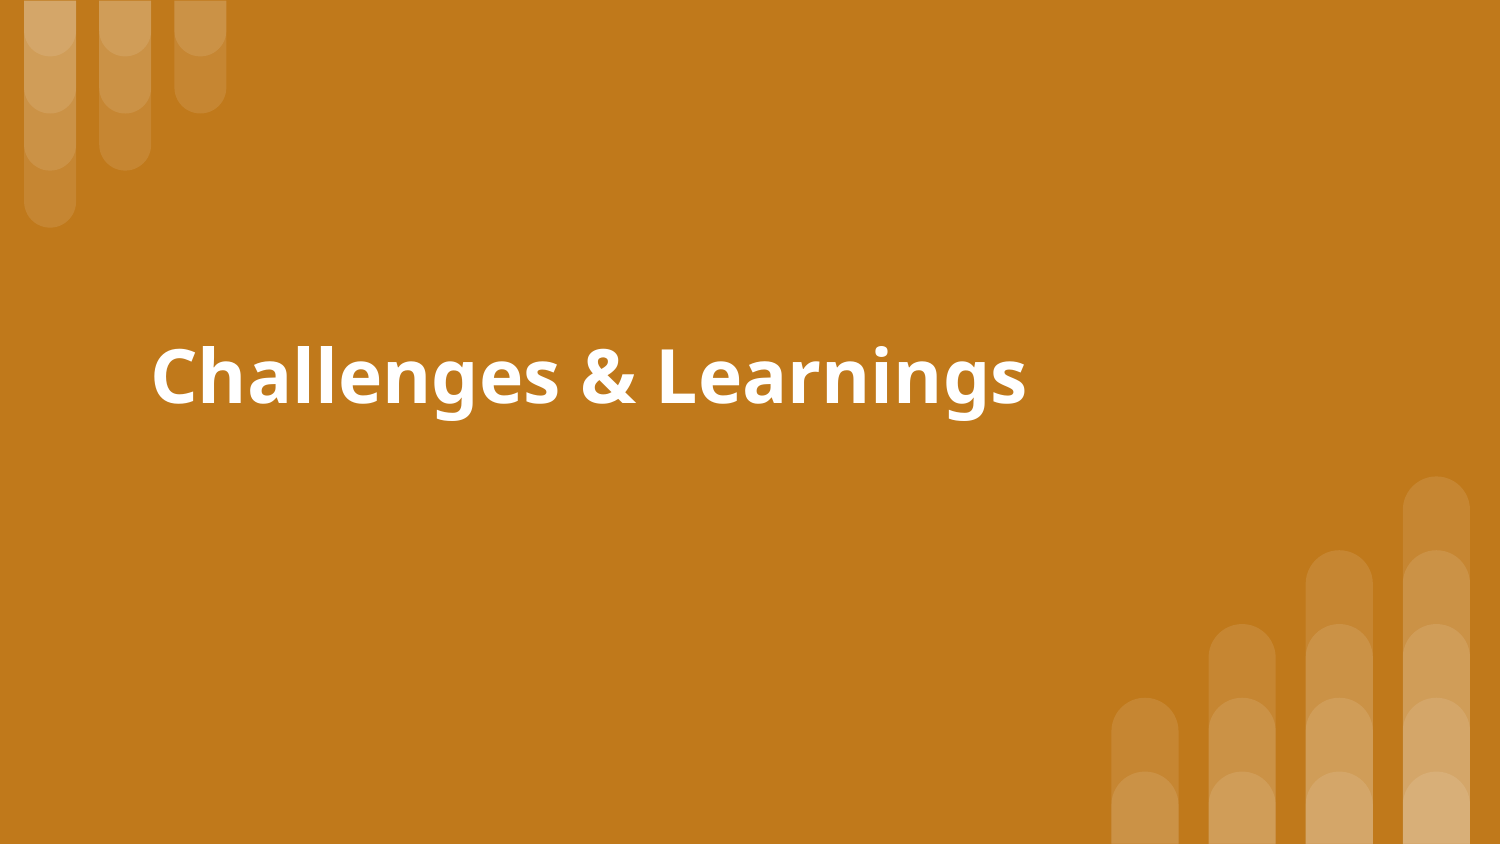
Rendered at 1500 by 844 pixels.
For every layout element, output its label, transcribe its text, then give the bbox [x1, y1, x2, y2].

title Challenges & Learnings [135, 264, 1097, 572]
